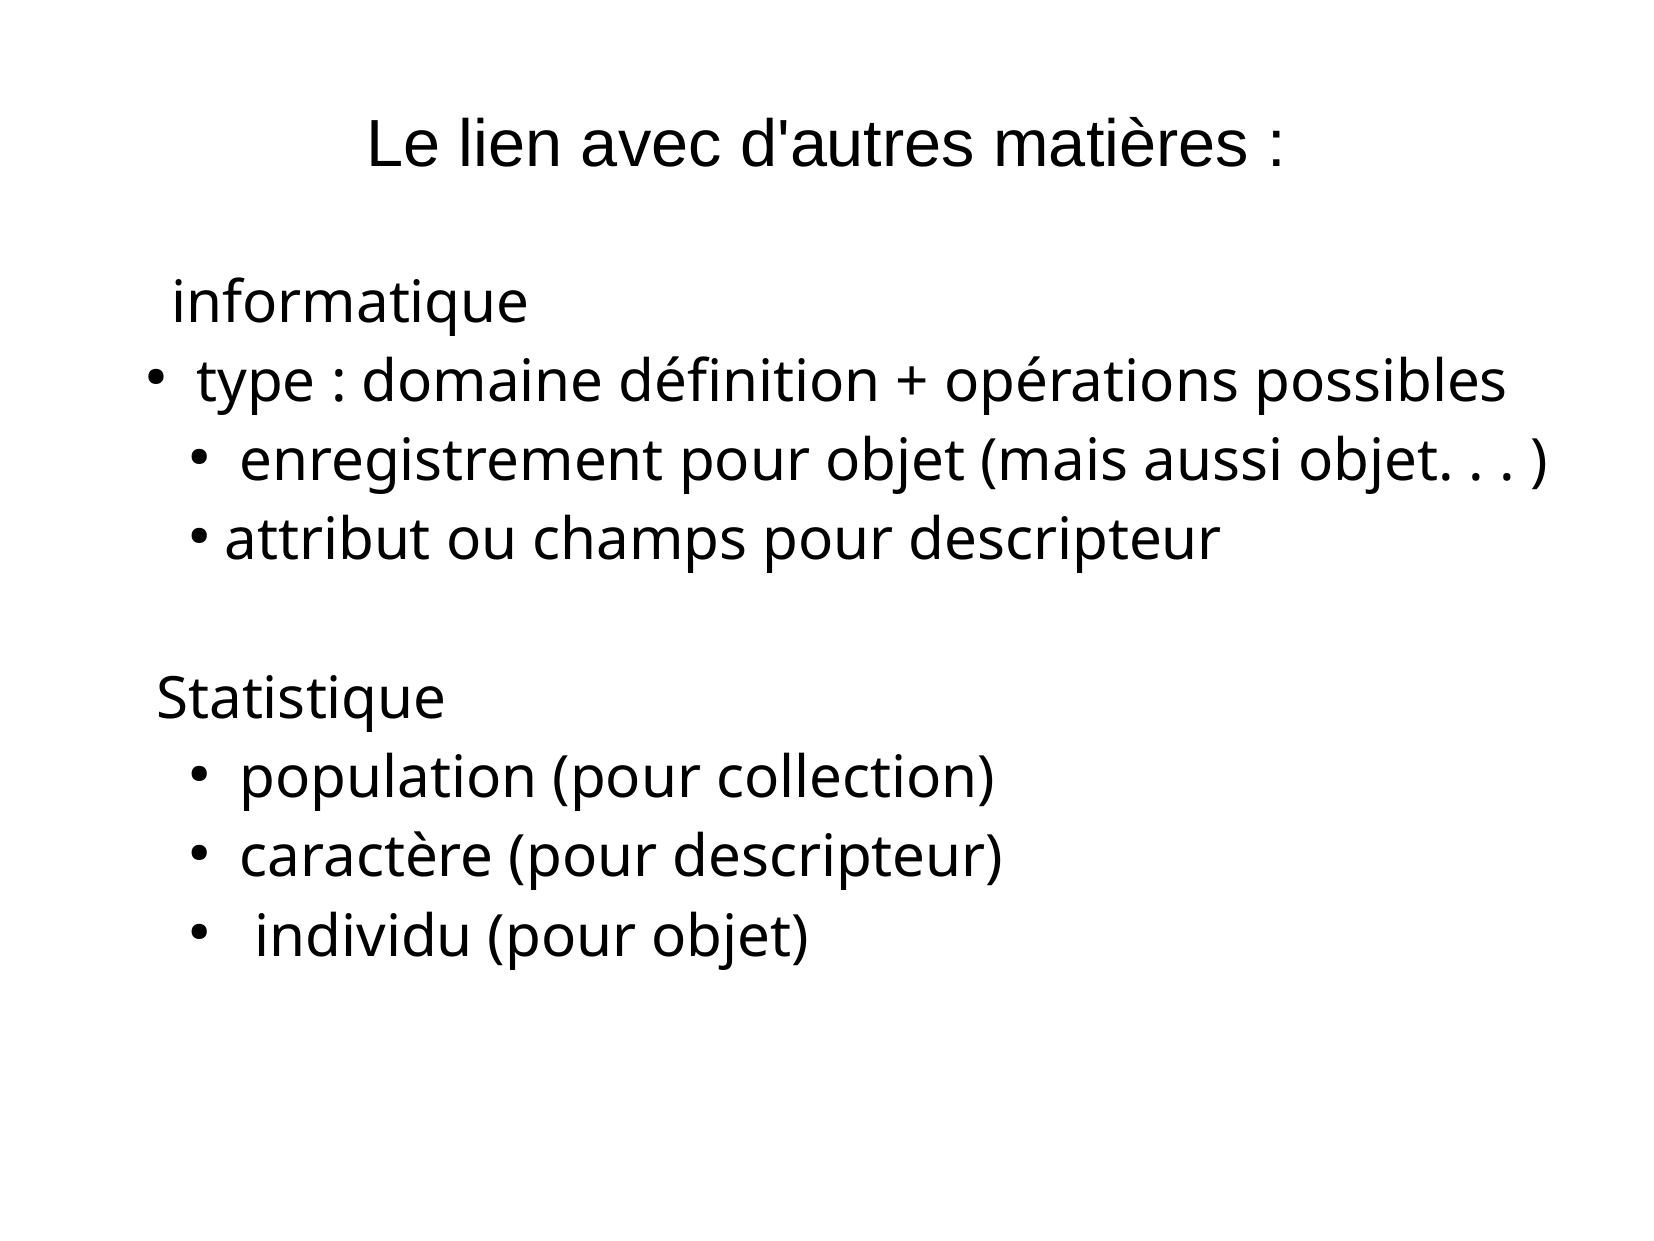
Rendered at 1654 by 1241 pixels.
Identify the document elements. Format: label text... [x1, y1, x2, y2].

subtitle Le lien avec d'autres matières : informatique type : domaine définition + opérations possibles enregistrement pour objet (mais aussi objet. . . ) attribut ou champs pour descripteur Statistique population (pour collection) caractère (pour descripteur) individu (pour objet) [82, 49, 1571, 1109]
